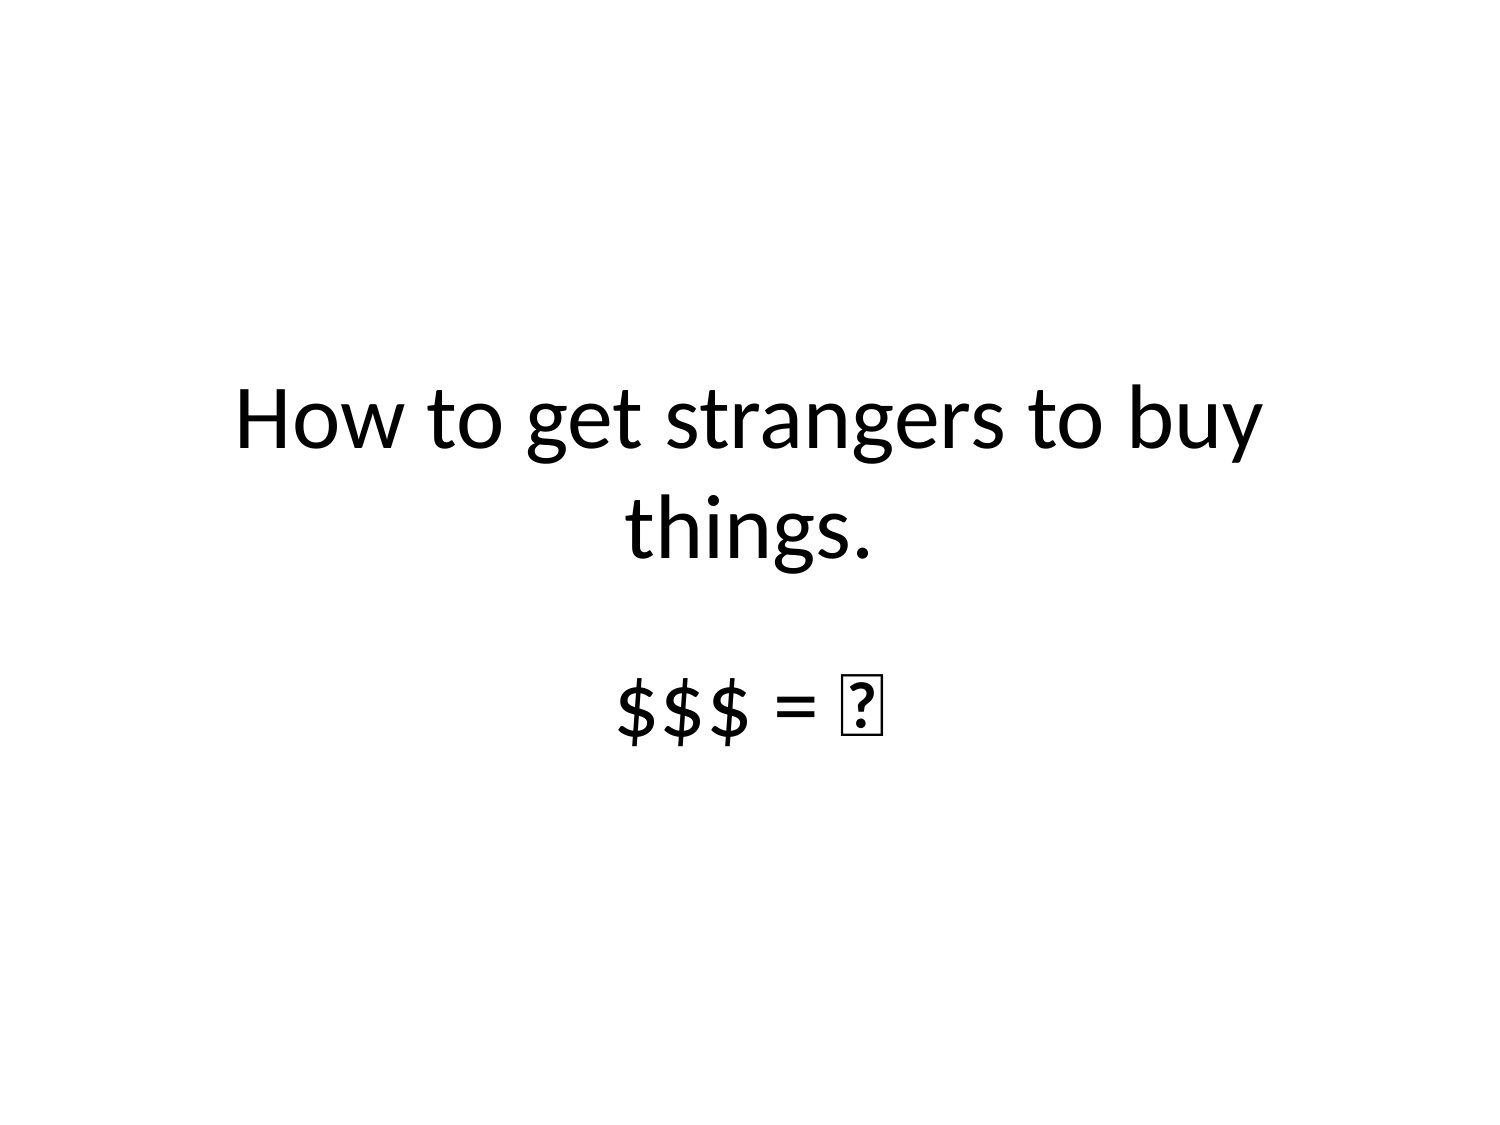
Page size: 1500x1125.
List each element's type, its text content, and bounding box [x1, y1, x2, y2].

title How to get strangers to buy things. [112, 349, 1388, 591]
subtitle $$$ =  [225, 637, 1275, 925]
